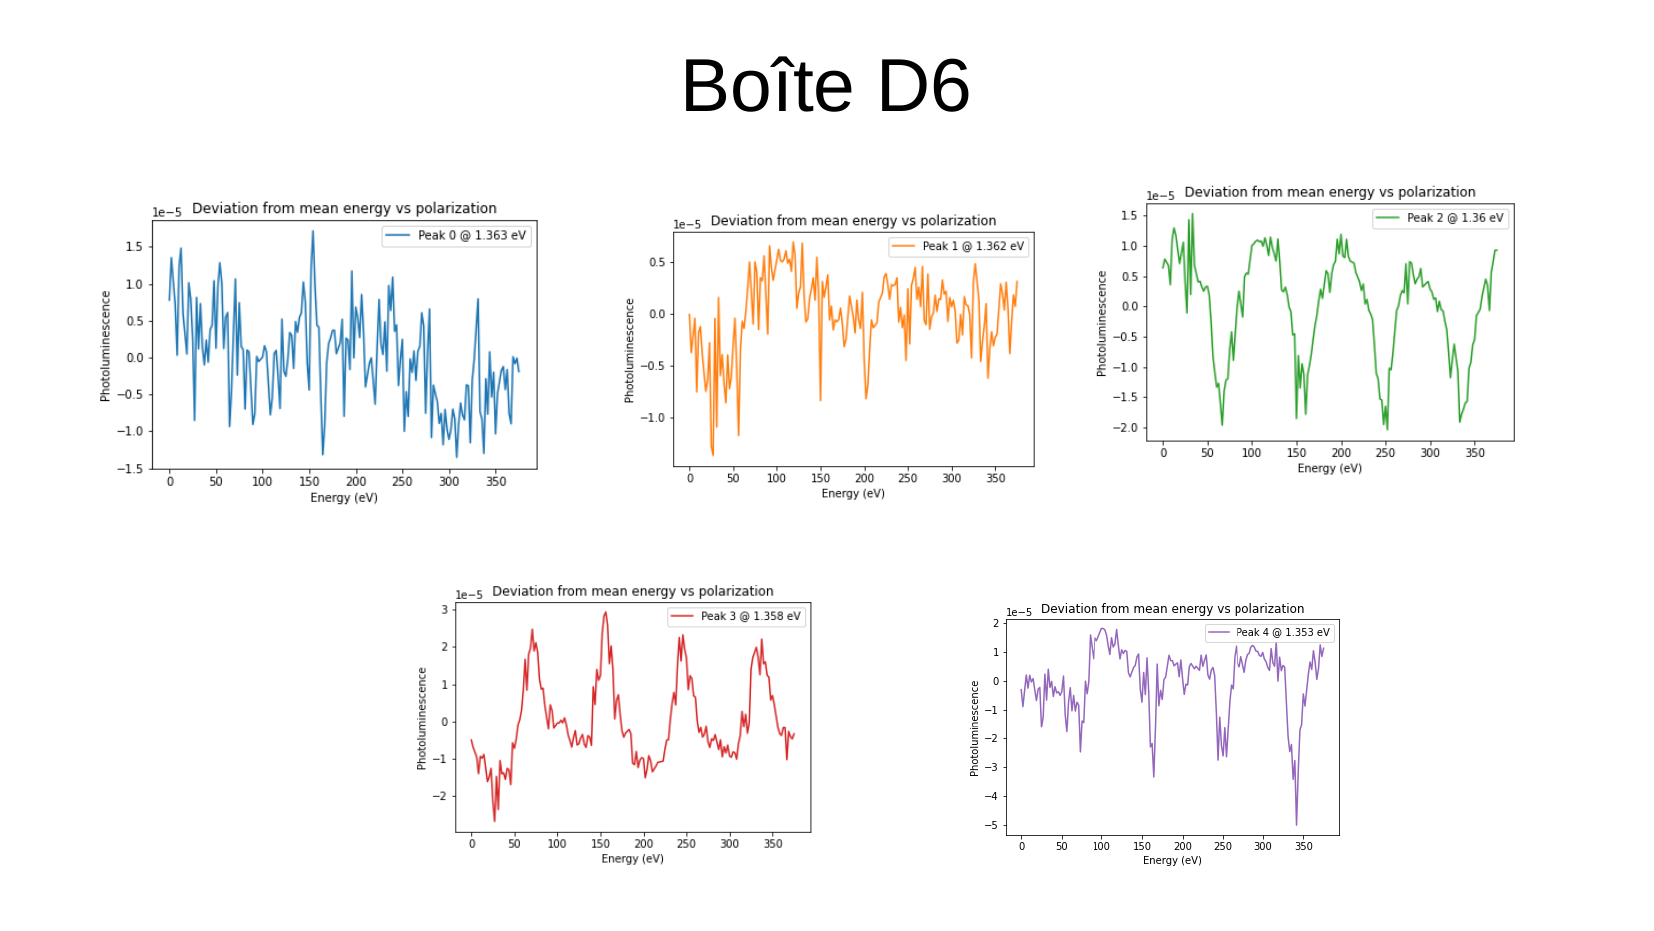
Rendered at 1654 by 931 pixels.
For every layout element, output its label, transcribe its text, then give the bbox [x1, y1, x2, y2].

picture [90, 180, 586, 511]
title Boîte D6 [82, 7, 1571, 163]
picture [952, 584, 1381, 871]
picture [615, 194, 1080, 505]
picture [1087, 165, 1561, 481]
picture [398, 565, 856, 871]
